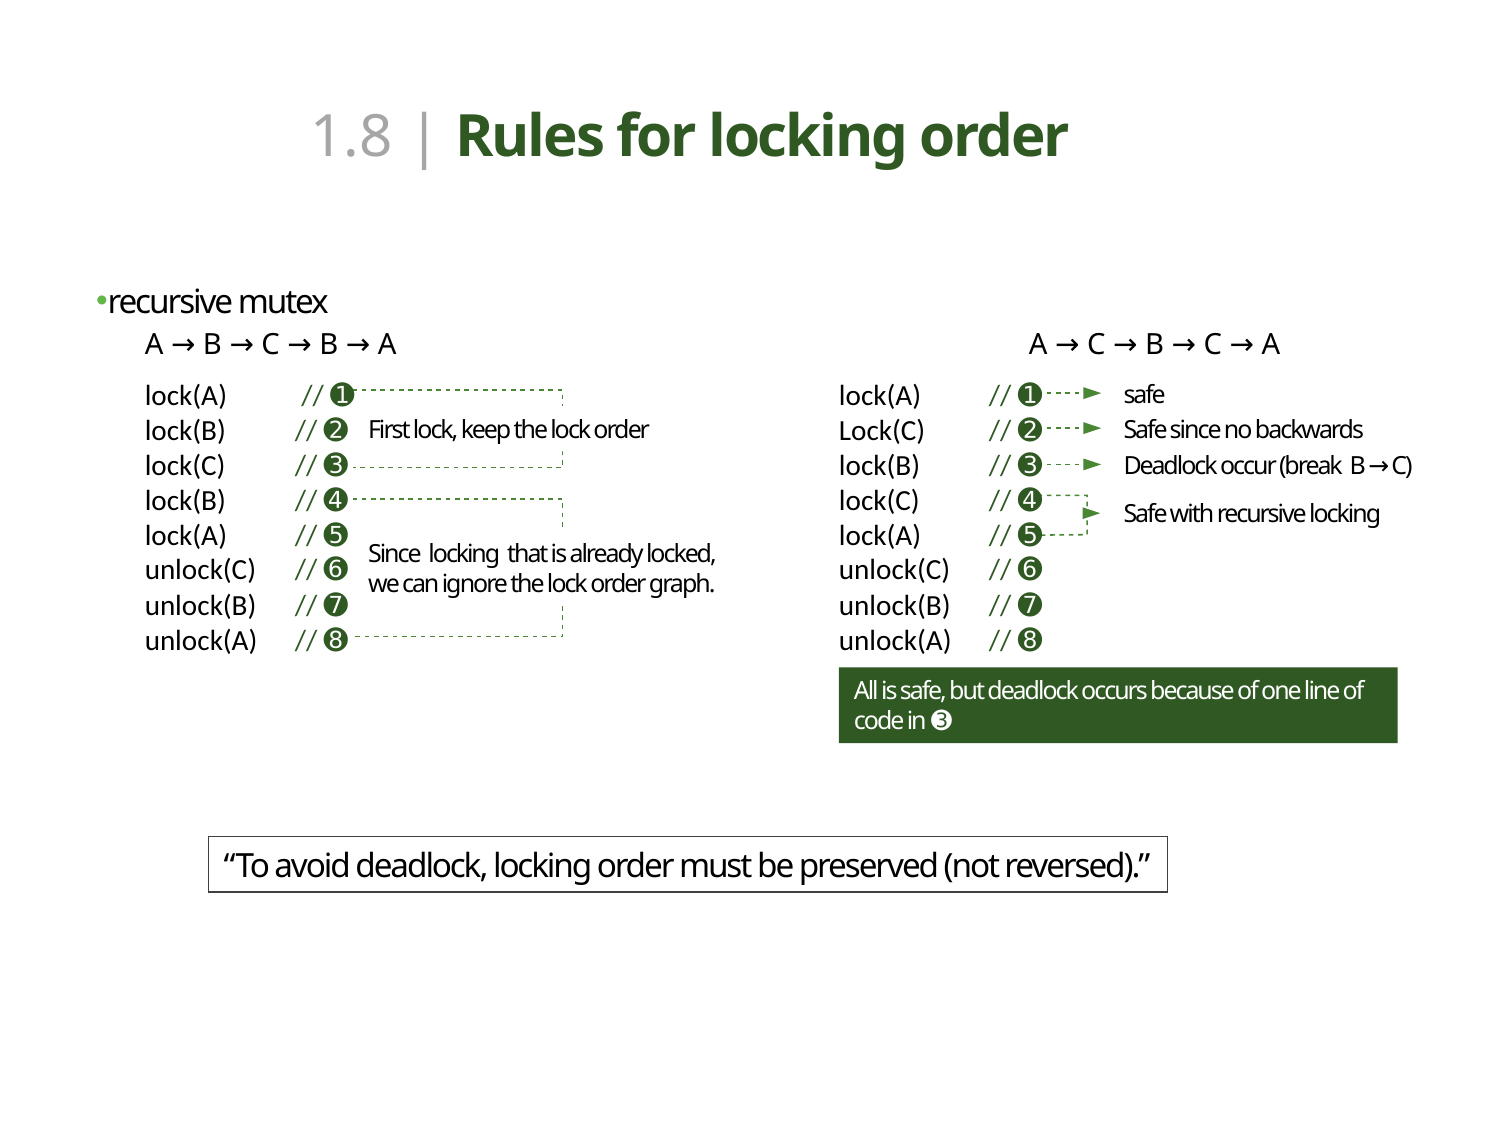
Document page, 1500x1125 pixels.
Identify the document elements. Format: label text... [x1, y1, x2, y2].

text_box Safe with recursive locking [1108, 490, 1389, 536]
text_box All is safe, but deadlock occurs because of one line of code in ➌ [838, 667, 1398, 744]
text_box Deadlock occur (break B → C) [1108, 442, 1419, 488]
text_box Since locking that is already locked, we can ignore the lock order graph. [353, 529, 723, 606]
text_box lock(A) // ➊ Lock(C) // ➋ lock(B) // ➌ lock(C) // ➍ lock(A) // ➎ unlock(C) // ➏ unlock(B) // ➐ unlock(A) // ➑ [824, 369, 1114, 663]
text_box A → B → C → B → A [130, 318, 412, 368]
text_box A → C → B → C → A [1014, 318, 1296, 368]
text_box safe [1108, 370, 1180, 405]
text_box First lock, keep the lock order [353, 406, 657, 452]
text_box lock(A) // ➊ lock(B) // ➋ lock(C) // ➌ lock(B) // ➍ lock(A) // ➎ unlock(C) // ➏ unlock(B) // ➐ unlock(A) // ➑ [130, 369, 533, 663]
text_box recursive mutex [81, 252, 1422, 323]
text_box 1.8 | Rules for locking order [165, 89, 1216, 176]
text_box “To avoid deadlock, locking order must be preserved (not reversed).” [208, 836, 1168, 892]
text_box Safe since no backwards [1108, 405, 1373, 442]
